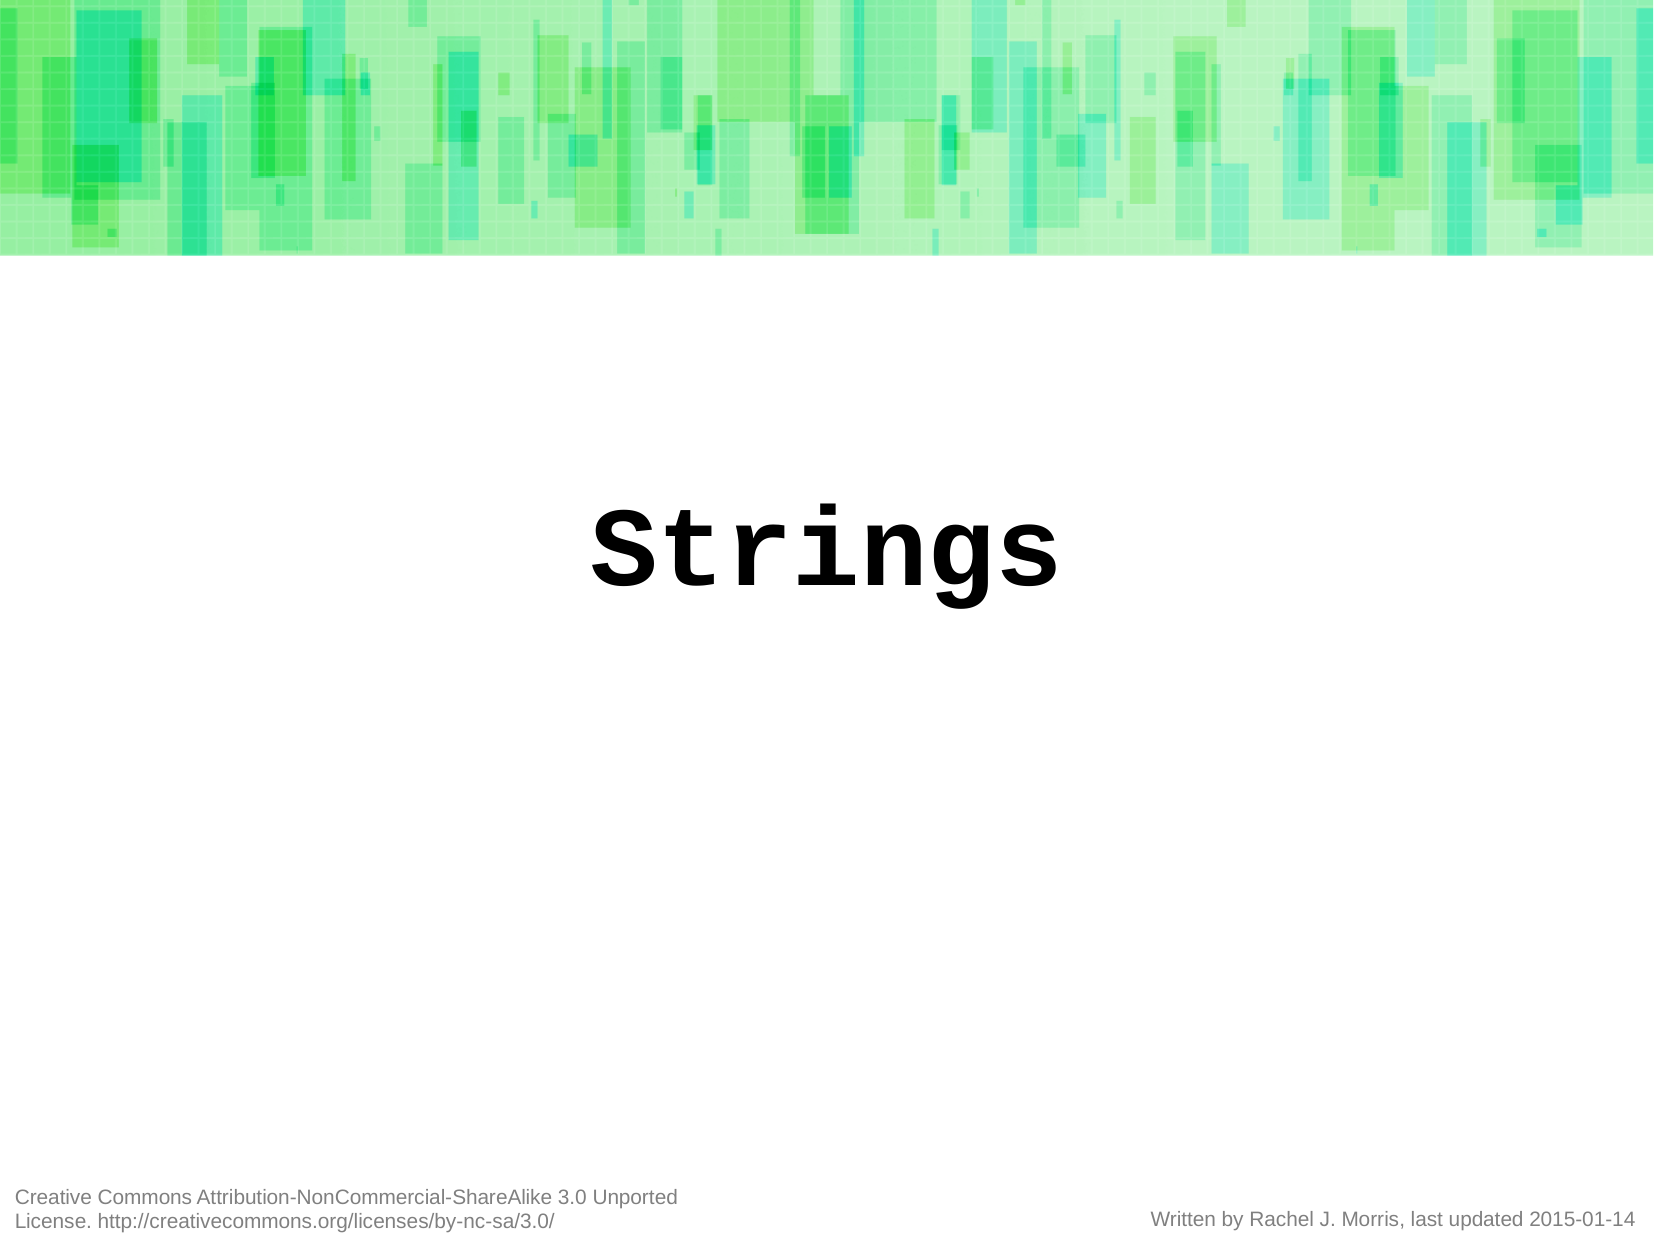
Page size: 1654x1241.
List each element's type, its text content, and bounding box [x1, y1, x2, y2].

picture [0, 0, 1654, 1241]
text_box Written by Rachel J. Morris, last updated 2015-01-14 [840, 1200, 1651, 1239]
text_box Creative Commons Attribution-NonCommercial-ShareAlike 3.0 Unported License. http://creativecommons.org/licenses/by-nc-sa/3.0/ [0, 1178, 751, 1241]
subtitle Strings [82, 285, 1571, 826]
